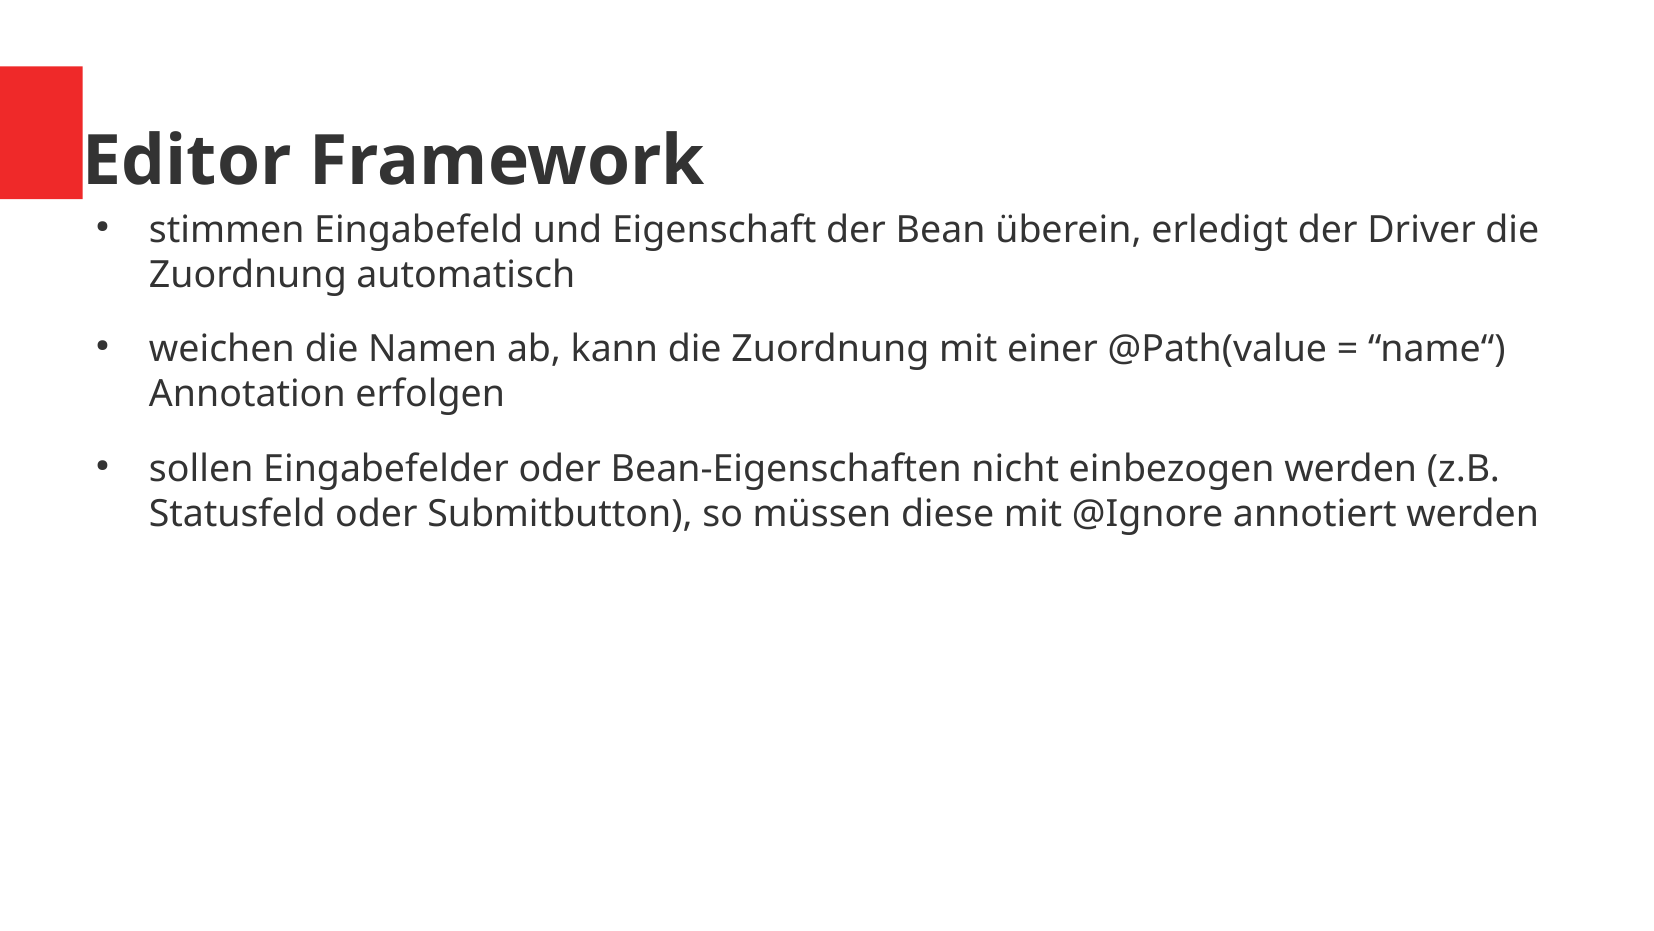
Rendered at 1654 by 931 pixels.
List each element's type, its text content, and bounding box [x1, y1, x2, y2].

list stimmen Eingabefeld und Eigenschaft der Bean überein, erledigt der Driver die Zuordnung automatisch weichen die Namen ab, kann die Zuordnung mit einer @Path(value = “name“) Annotation erfolgen sollen Eingabefelder oder Bean-Eigenschaften nicht einbezogen werden (z.B. Statusfeld oder Submitbutton), so müssen diese mit @Ignore annotiert werden [78, 205, 1567, 804]
title Editor Framework [82, 33, 1571, 196]
